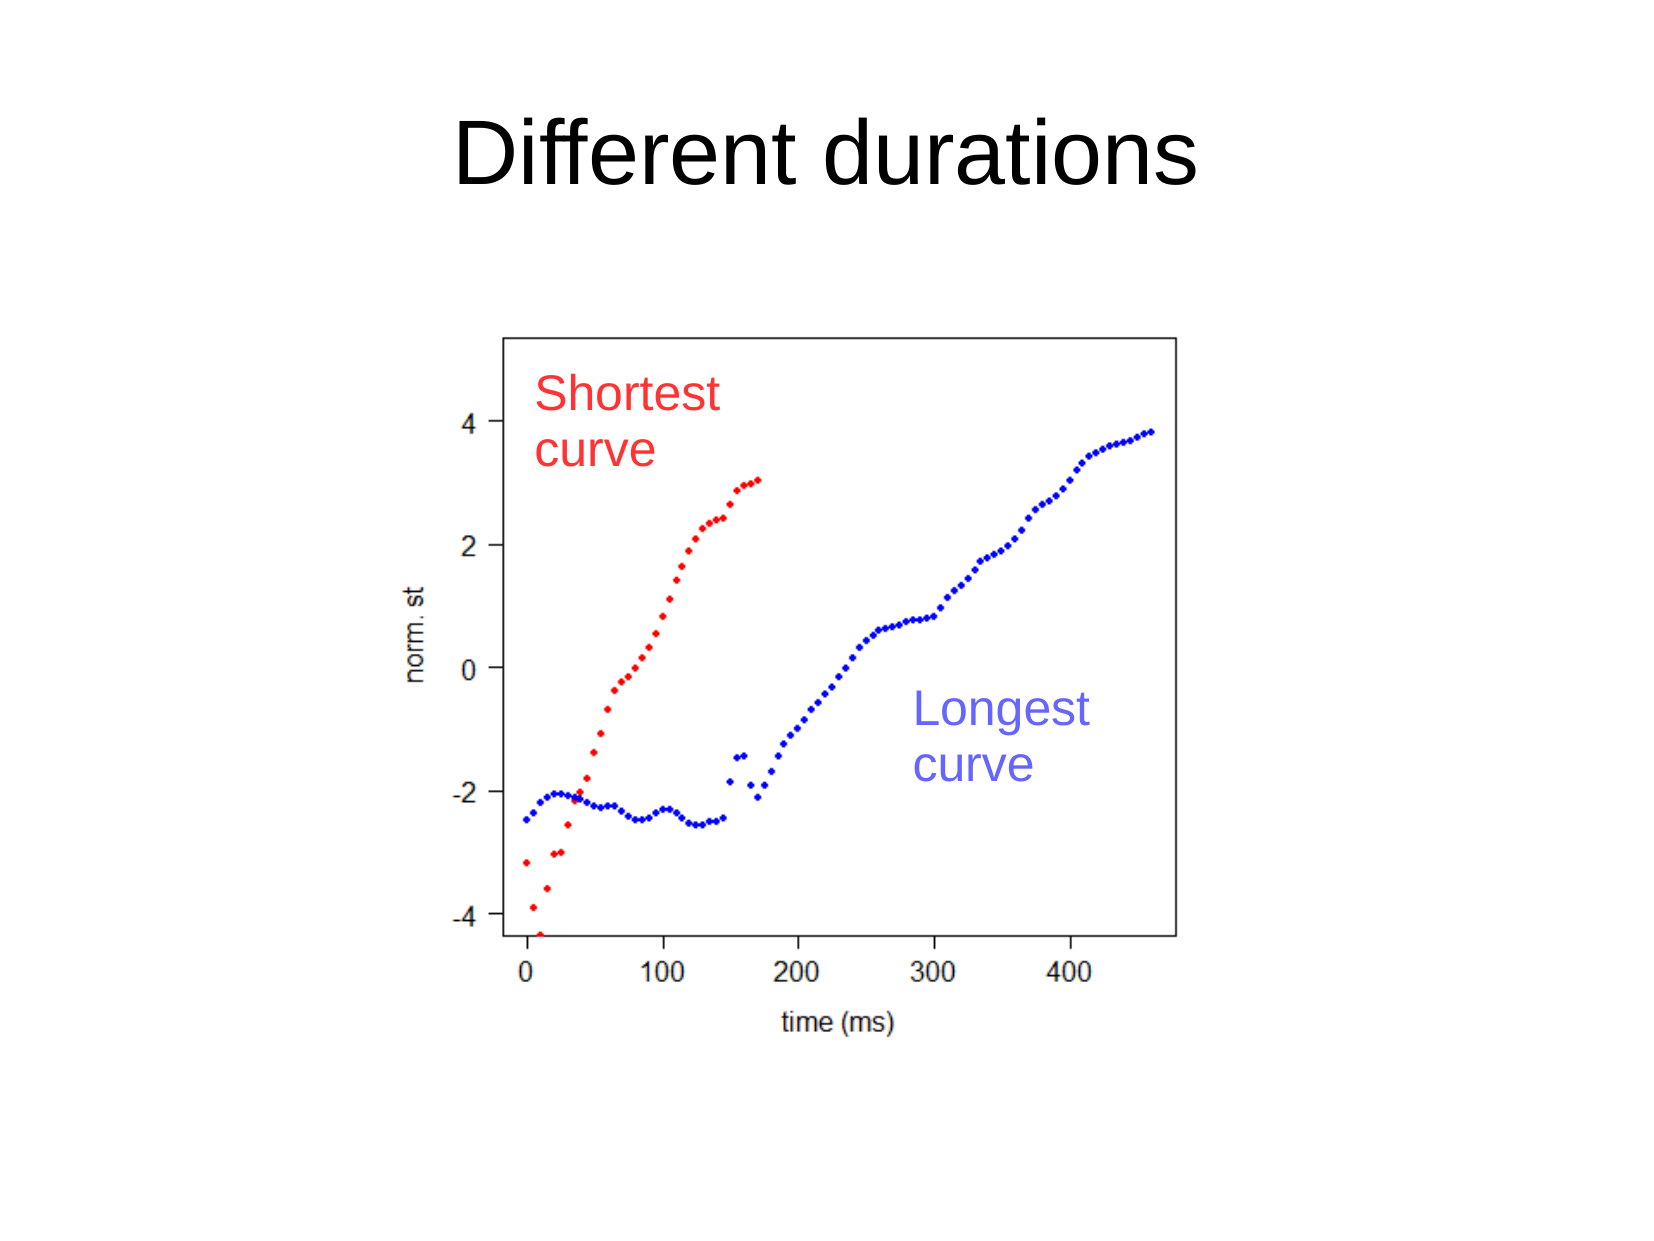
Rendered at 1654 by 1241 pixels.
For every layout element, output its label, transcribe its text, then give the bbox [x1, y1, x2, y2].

text_box Shortest curve [519, 357, 756, 485]
picture [401, 236, 1229, 1063]
title Different durations [82, 49, 1571, 257]
text_box Longest curve [897, 673, 1134, 800]
